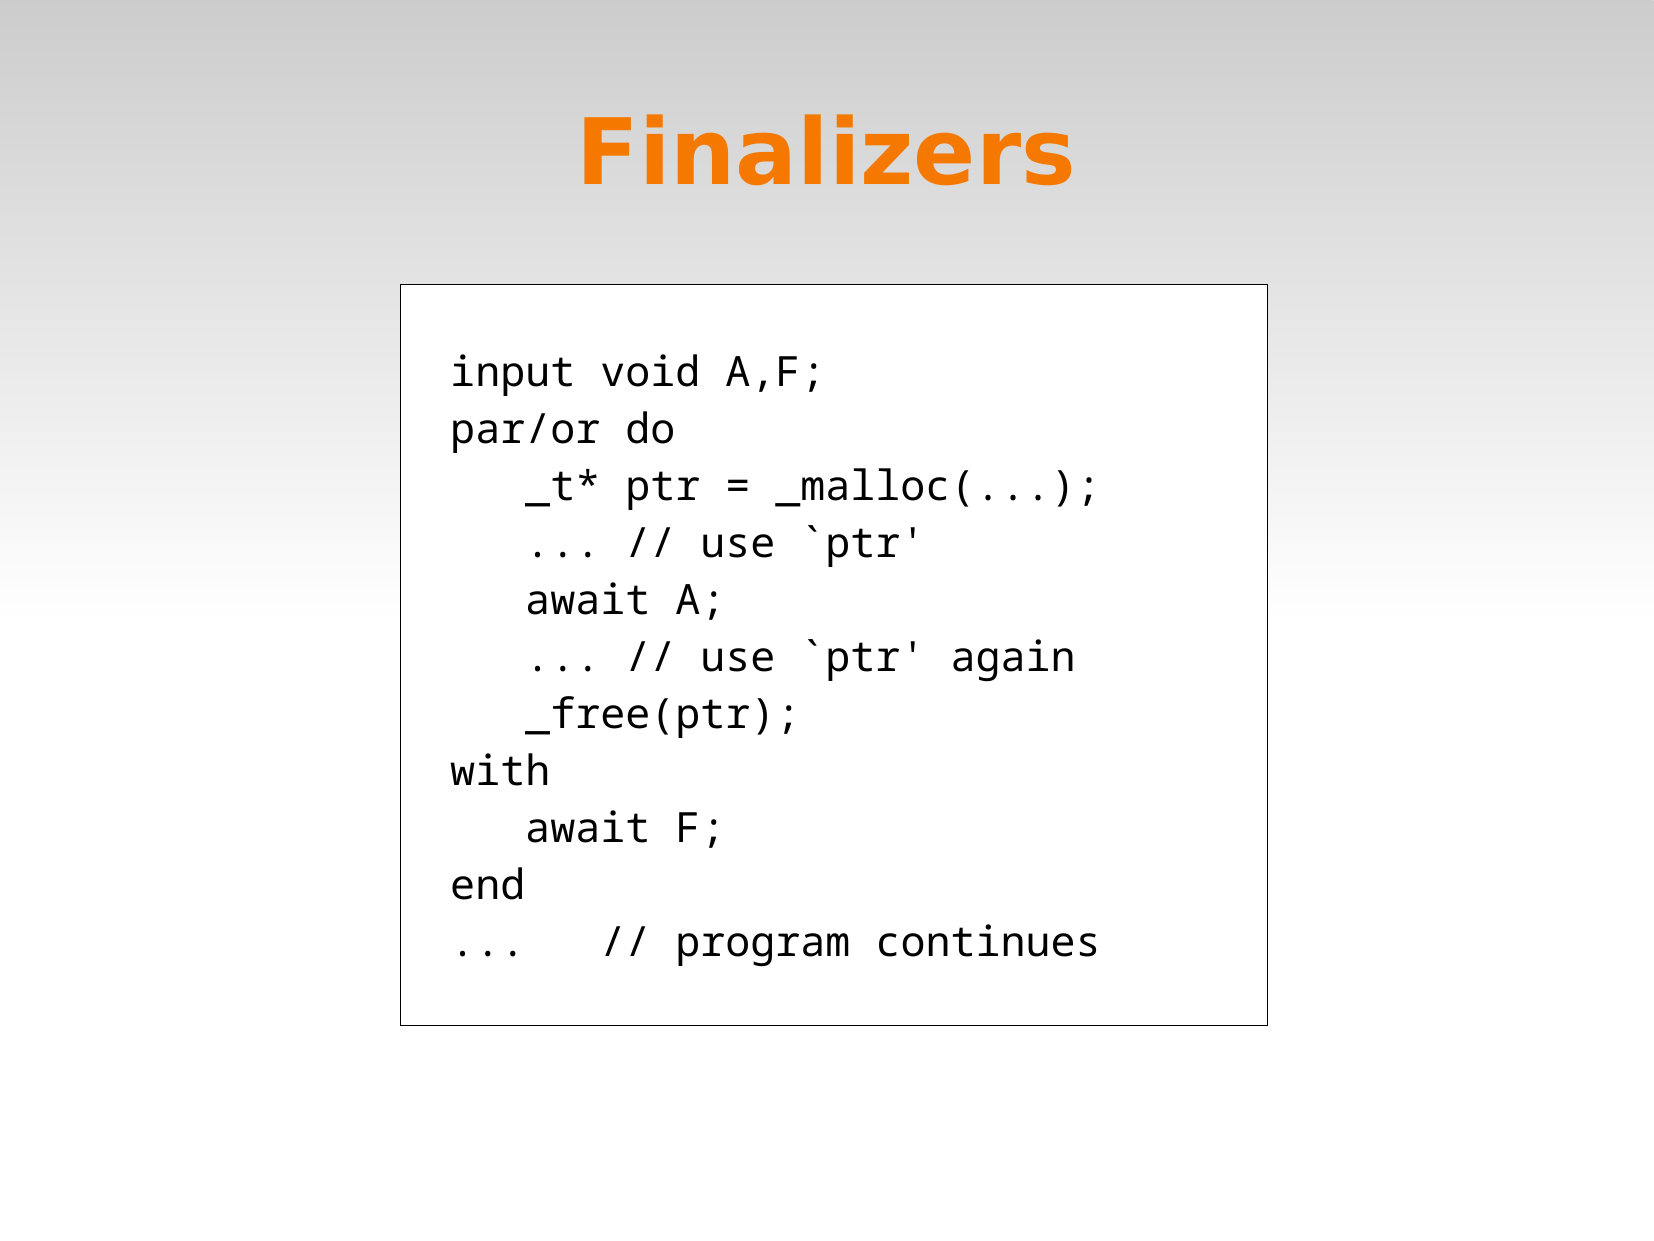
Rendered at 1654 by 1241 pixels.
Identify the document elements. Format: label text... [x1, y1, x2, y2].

subtitle input void A,F; par/or do _t* ptr = _malloc(...); ... // use `ptr' await A; ... // use `ptr' again _free(ptr); with await F; end ... // program continues [400, 292, 1268, 1019]
title Finalizers [82, 49, 1571, 257]
